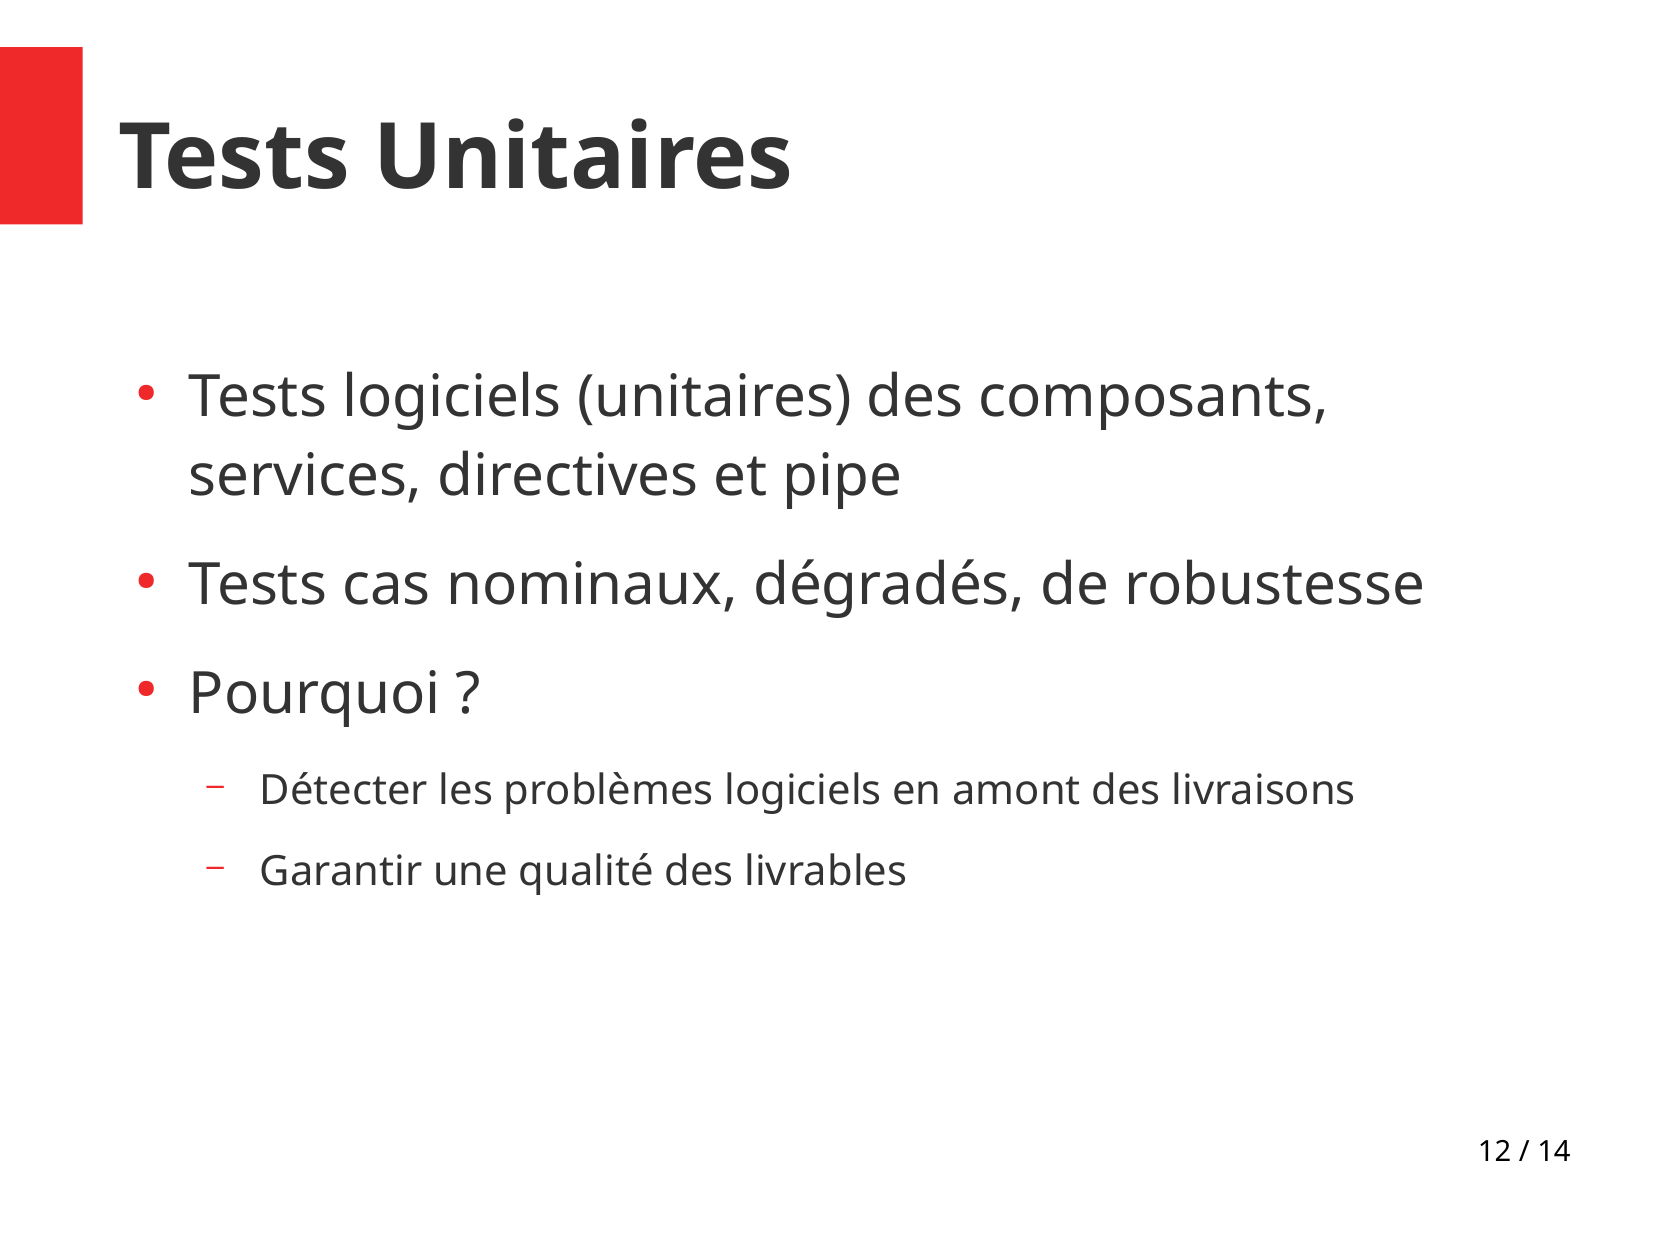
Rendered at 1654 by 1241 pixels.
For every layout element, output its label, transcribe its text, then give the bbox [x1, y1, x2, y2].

list Tests logiciels (unitaires) des composants, services, directives et pipe Tests cas nominaux, dégradés, de robustesse Pourquoi ? Détecter les problèmes logiciels en amont des livraisons Garantir une qualité des livrables [118, 354, 1536, 1074]
title Tests Unitaires [118, 49, 1571, 257]
